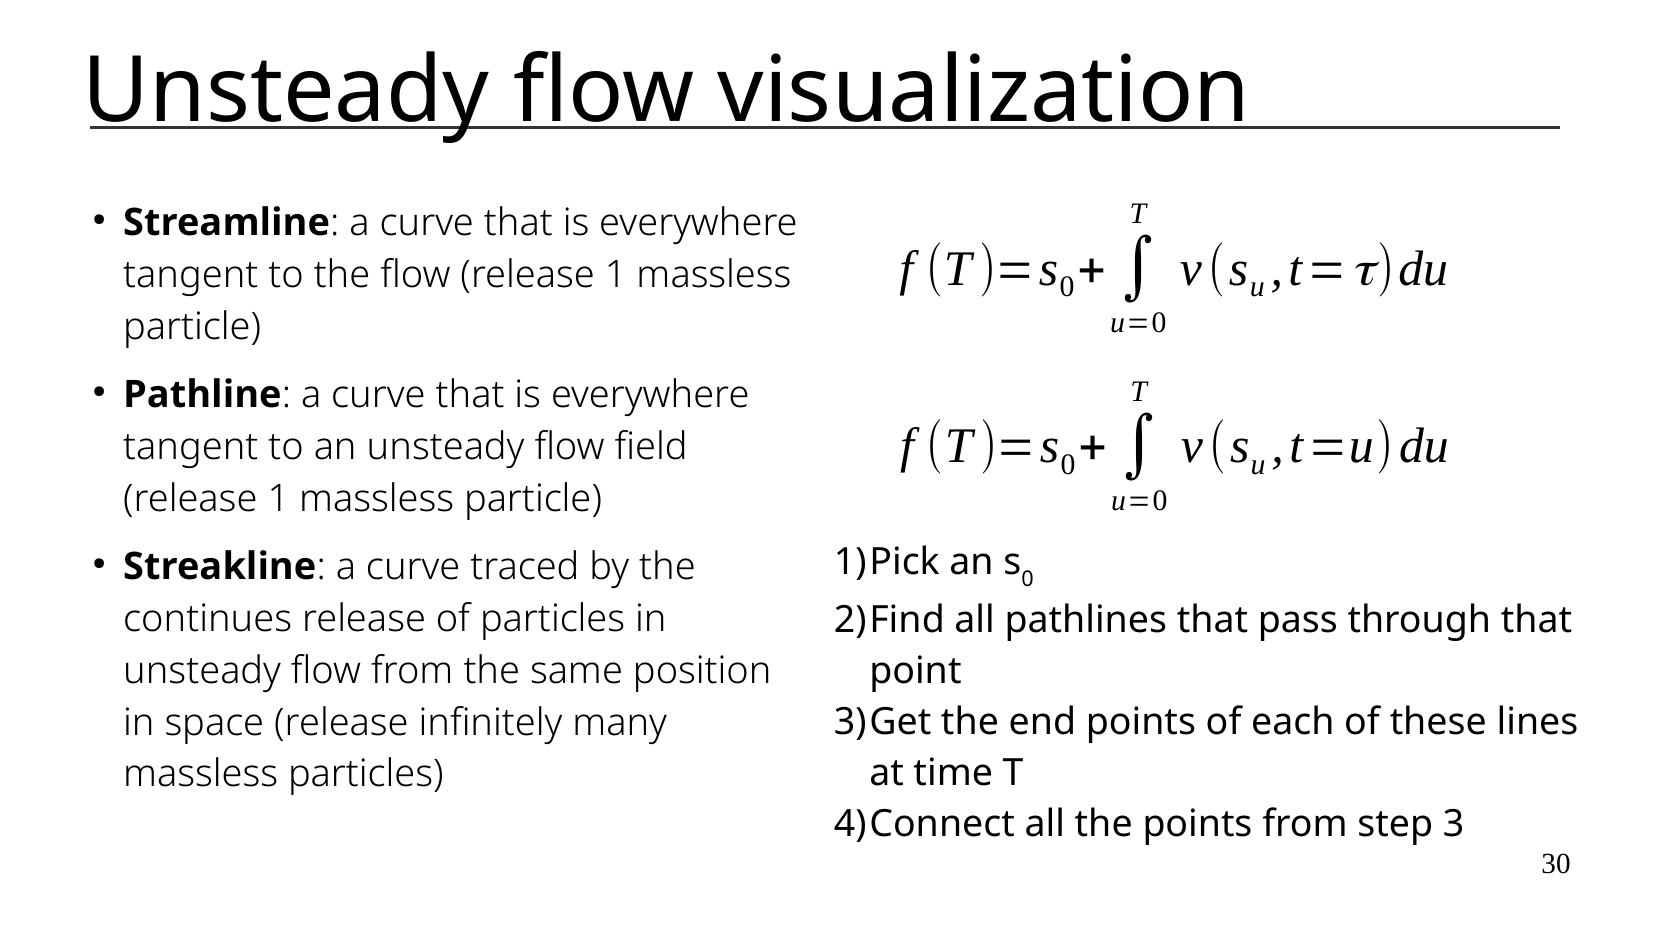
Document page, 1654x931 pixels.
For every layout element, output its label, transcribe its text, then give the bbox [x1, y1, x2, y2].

chart [892, 375, 1456, 517]
text_box Pick an s0 Find all pathlines that pass through that point Get the end points of each of these lines at time T Connect all the points from step 3 [819, 526, 1600, 821]
chart [891, 197, 1456, 340]
title Unsteady flow visualization [82, 32, 1571, 140]
list Streamline: a curve that is everywhere tangent to the flow (release 1 massless particle) Pathline: a curve that is everywhere tangent to an unsteady flow field (release 1 massless particle) Streakline: a curve traced by the continues release of particles in unsteady flow from the same position in space (release infinitely many massless particles) [82, 195, 811, 811]
